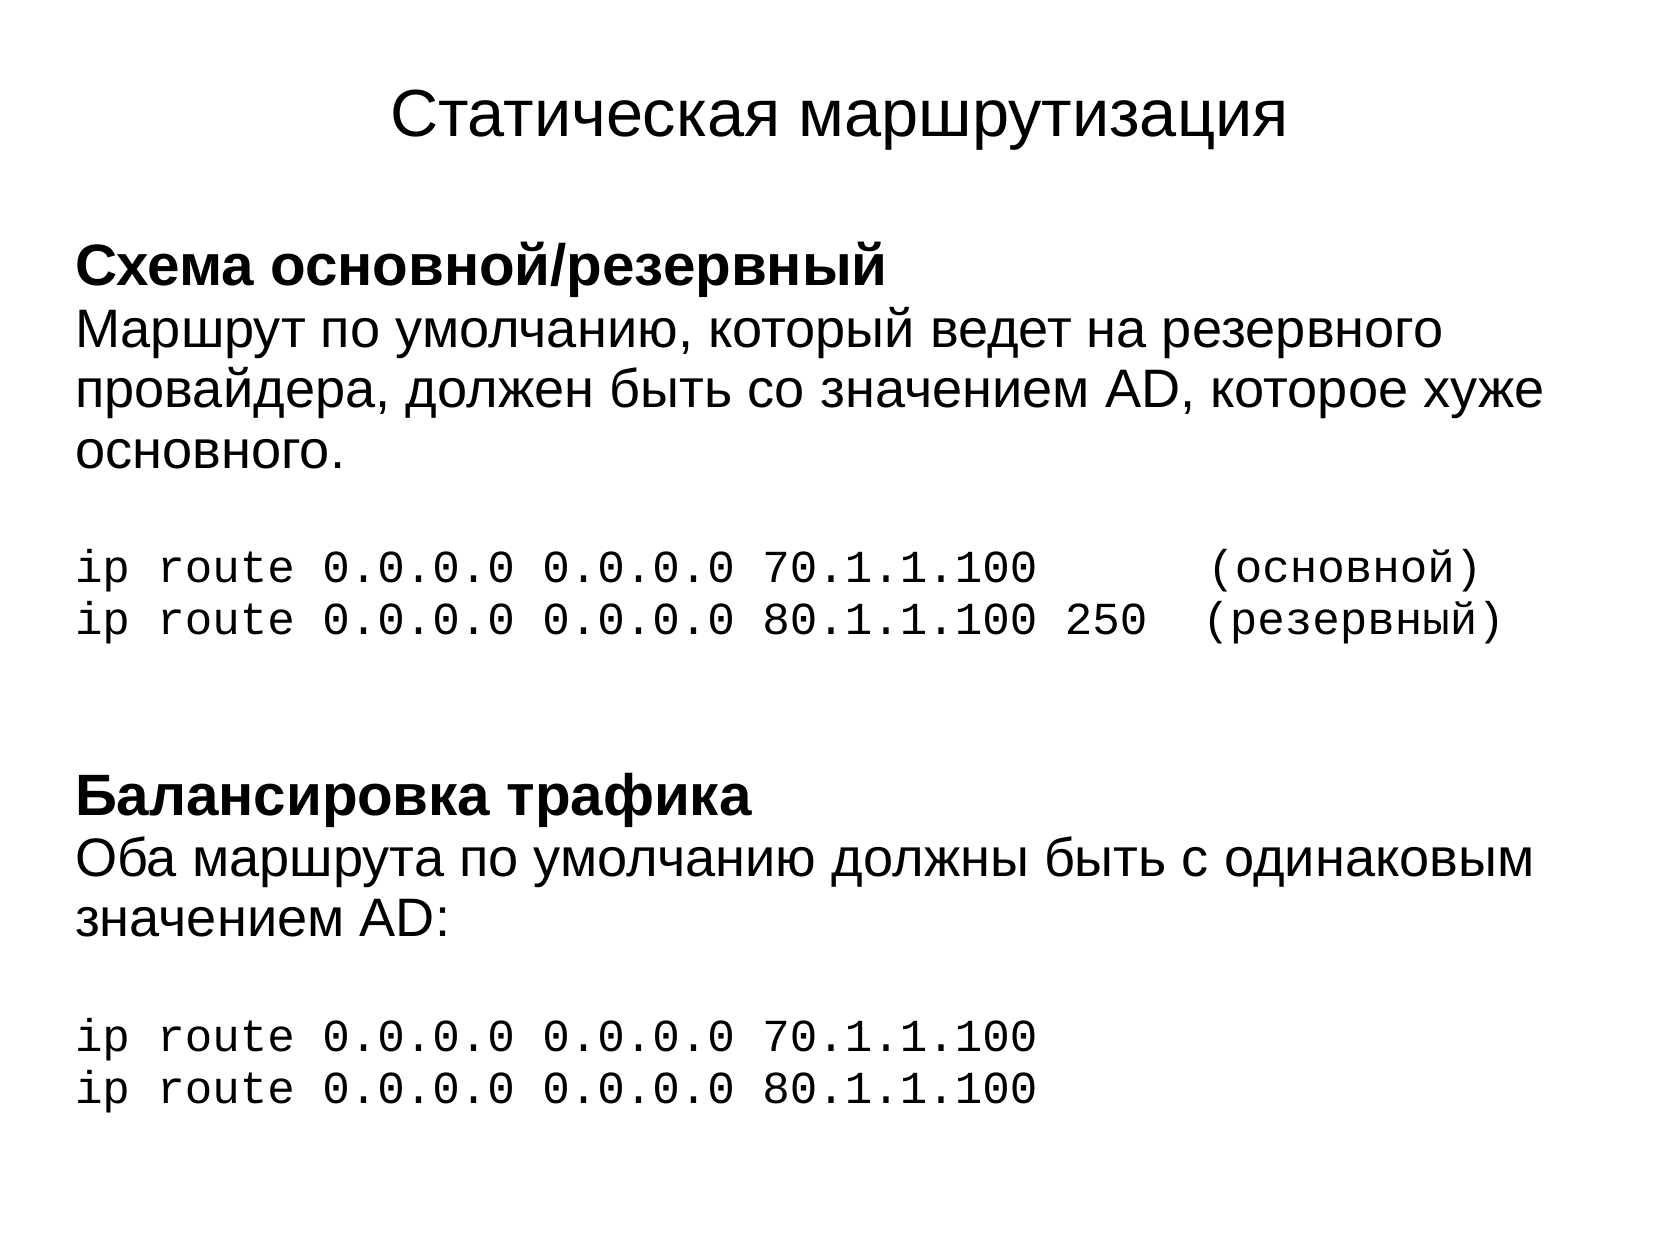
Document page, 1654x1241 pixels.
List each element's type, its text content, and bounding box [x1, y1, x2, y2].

text_box Схема основной/резервный Маршрут по умолчанию, который ведет на резервного провайдера, должен быть со значением AD, которое хуже основного. ip route 0.0.0.0 0.0.0.0 70.1.1.100 (основной) ip route 0.0.0.0 0.0.0.0 80.1.1.100 250 (резервный) Балансировка трафика Оба маршрута по умолчанию должны быть с одинаковым значением AD: ip route 0.0.0.0 0.0.0.0 70.1.1.100 ip route 0.0.0.0 0.0.0.0 80.1.1.100 [75, 187, 1576, 1163]
title Статическая маршрутизация [75, 70, 1605, 155]
